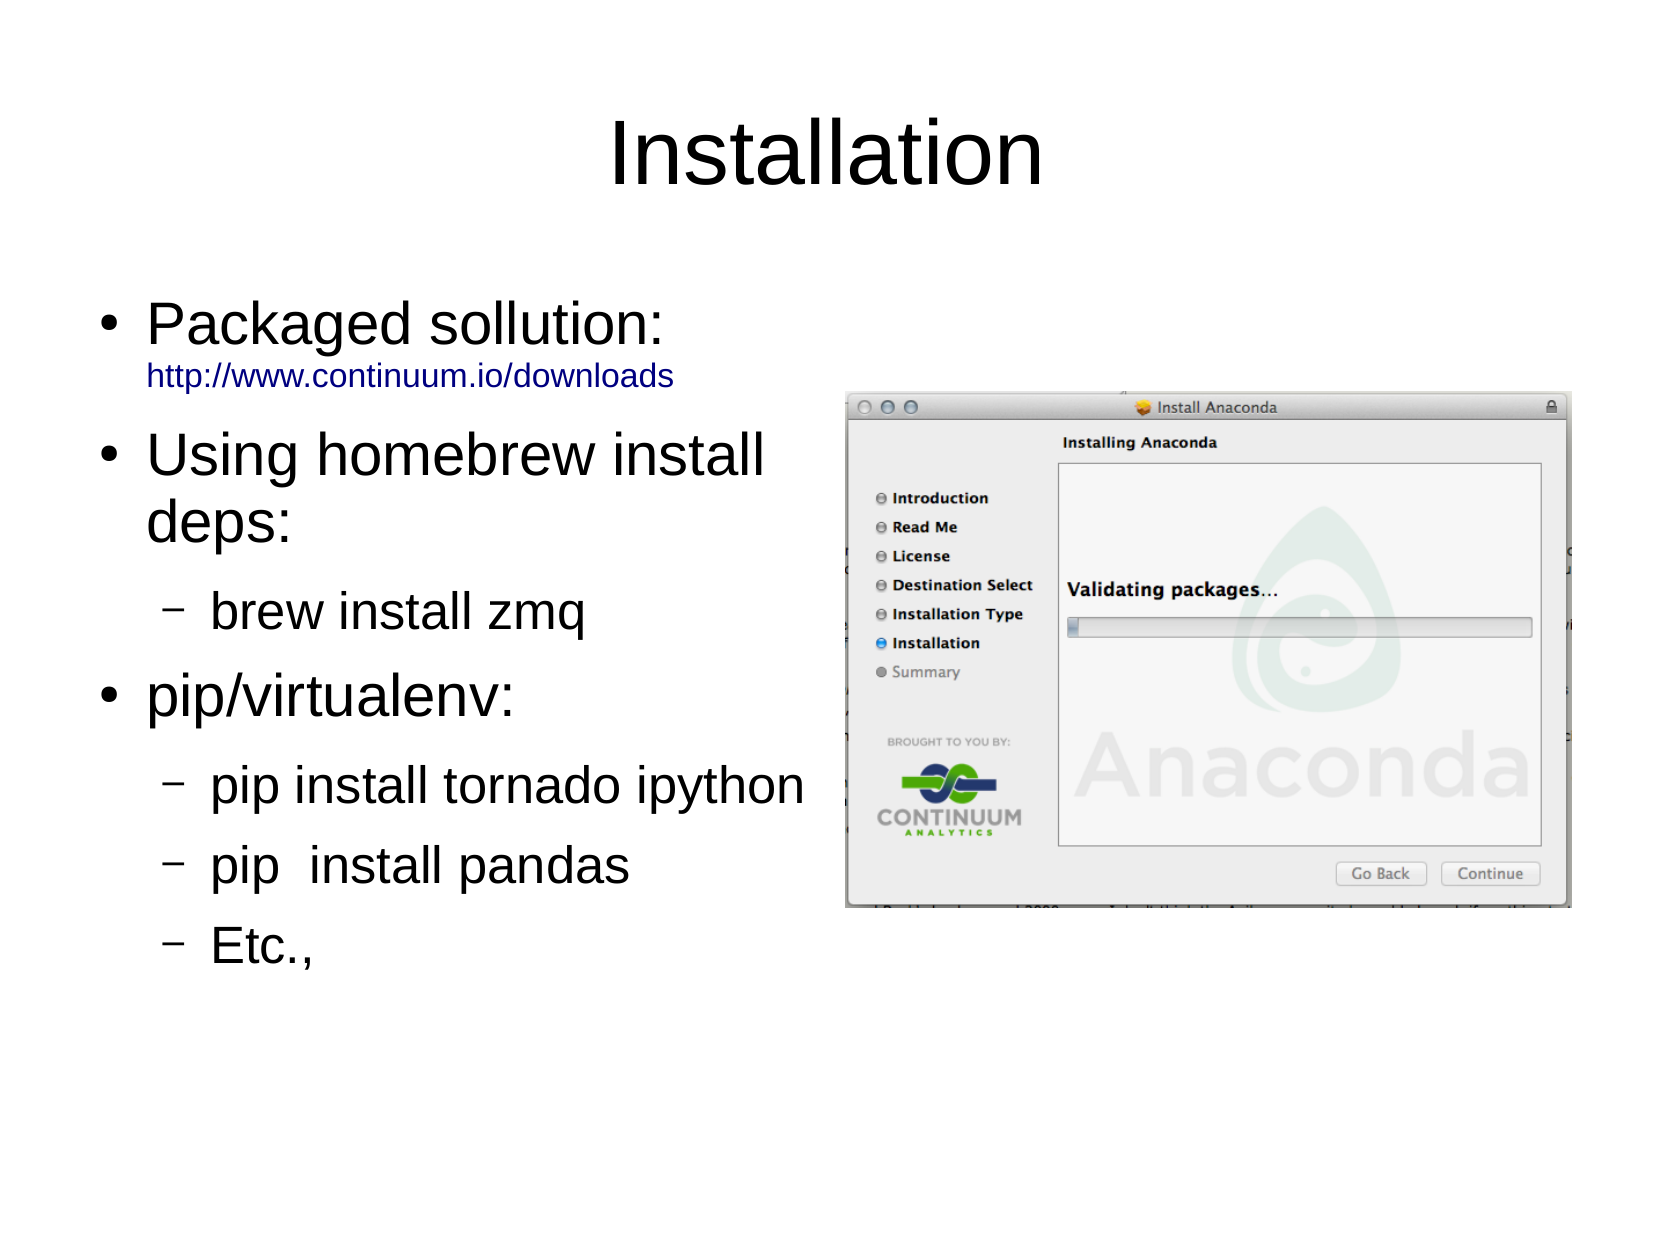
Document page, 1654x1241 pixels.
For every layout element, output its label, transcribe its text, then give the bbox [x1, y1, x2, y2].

title Installation [82, 49, 1571, 257]
picture [845, 391, 1572, 908]
list Packaged sollution: http://www.continuum.io/downloads Using homebrew install deps: brew install zmq pip/virtualenv: pip install tornado ipython pip install pandas Etc., [82, 290, 809, 1010]
